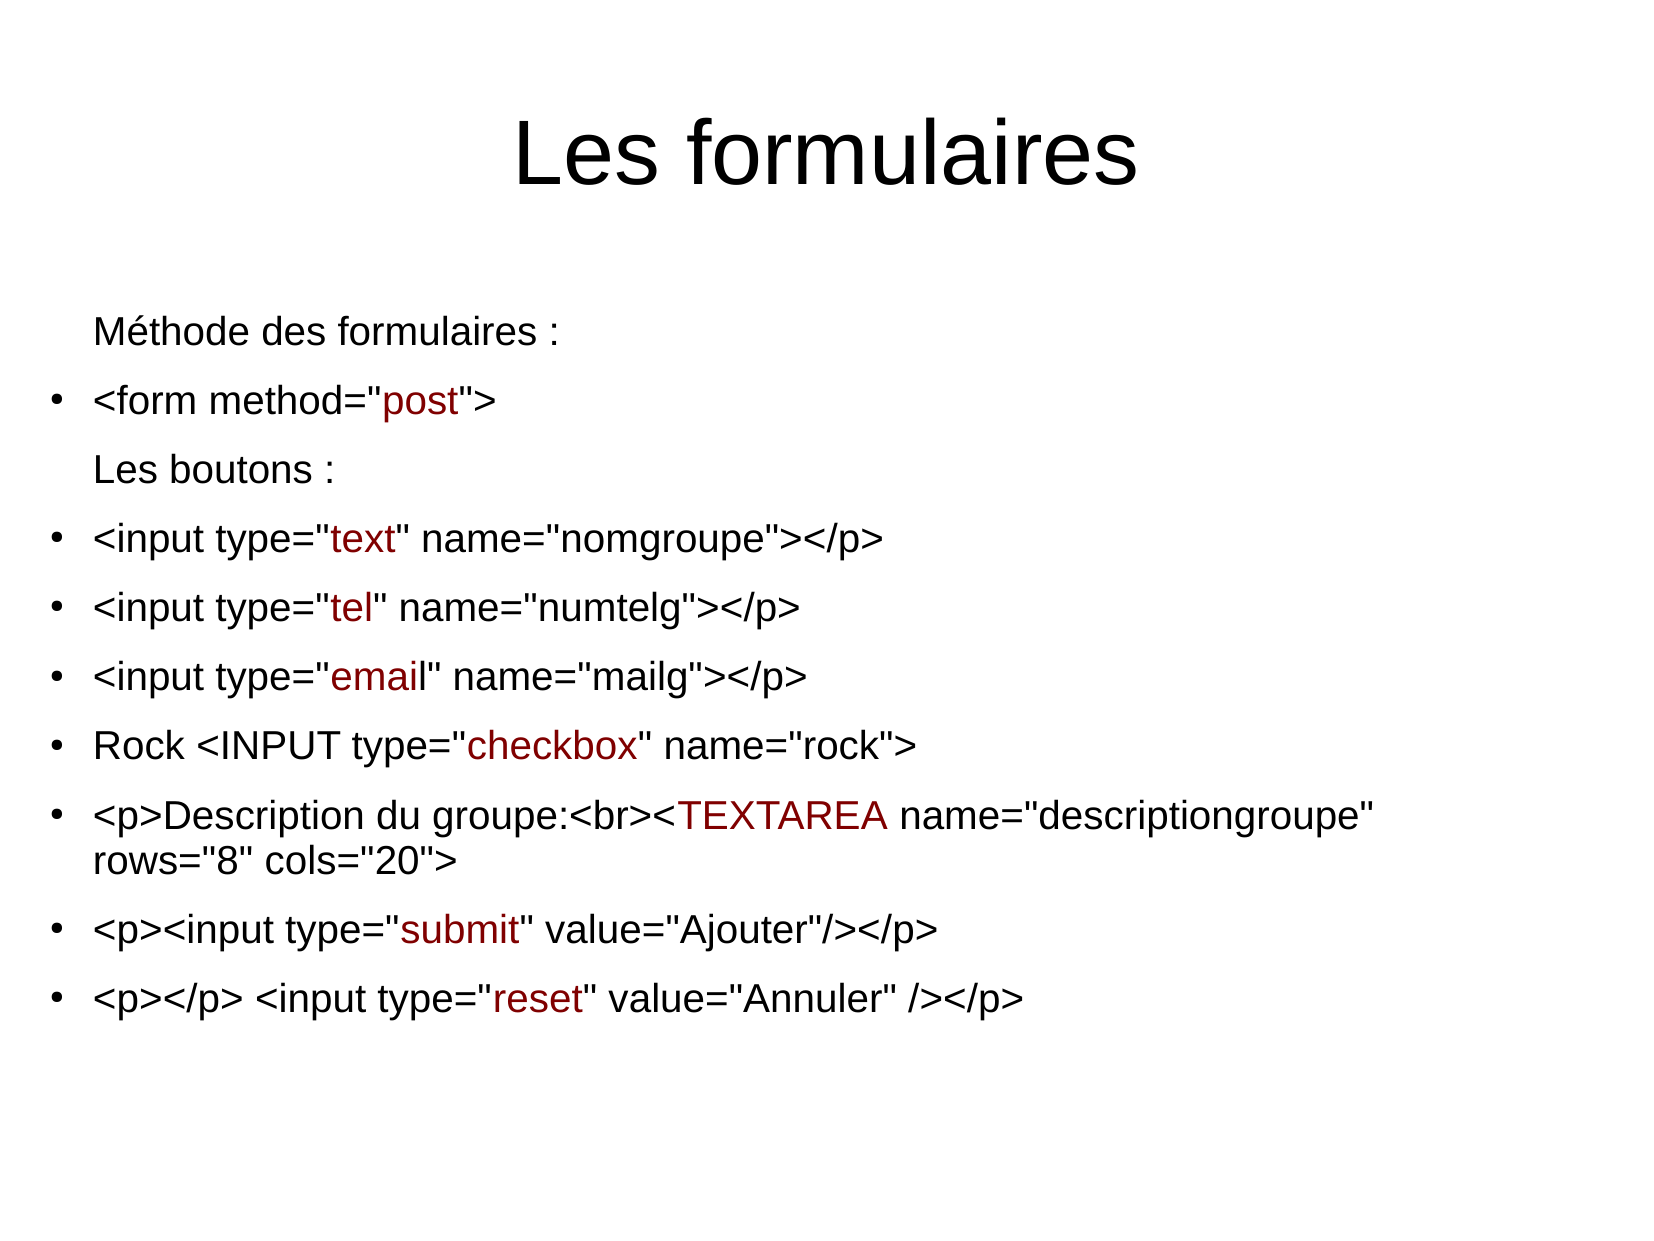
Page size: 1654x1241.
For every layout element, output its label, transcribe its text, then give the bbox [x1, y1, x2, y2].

title Les formulaires [82, 49, 1571, 257]
list Méthode des formulaires : <form method="post"> Les boutons : <input type="text" name="nomgroupe"></p> <input type="tel" name="numtelg"></p> <input type="email" name="mailg"></p> Rock <INPUT type="checkbox" name="rock"> <p>Description du groupe:<br><TEXTAREA name="descriptiongroupe" rows="8" cols="20"> <p><input type="submit" value="Ajouter"/></p> <p></p> <input type="reset" value="Annuler" /></p> [35, 308, 1524, 1028]
